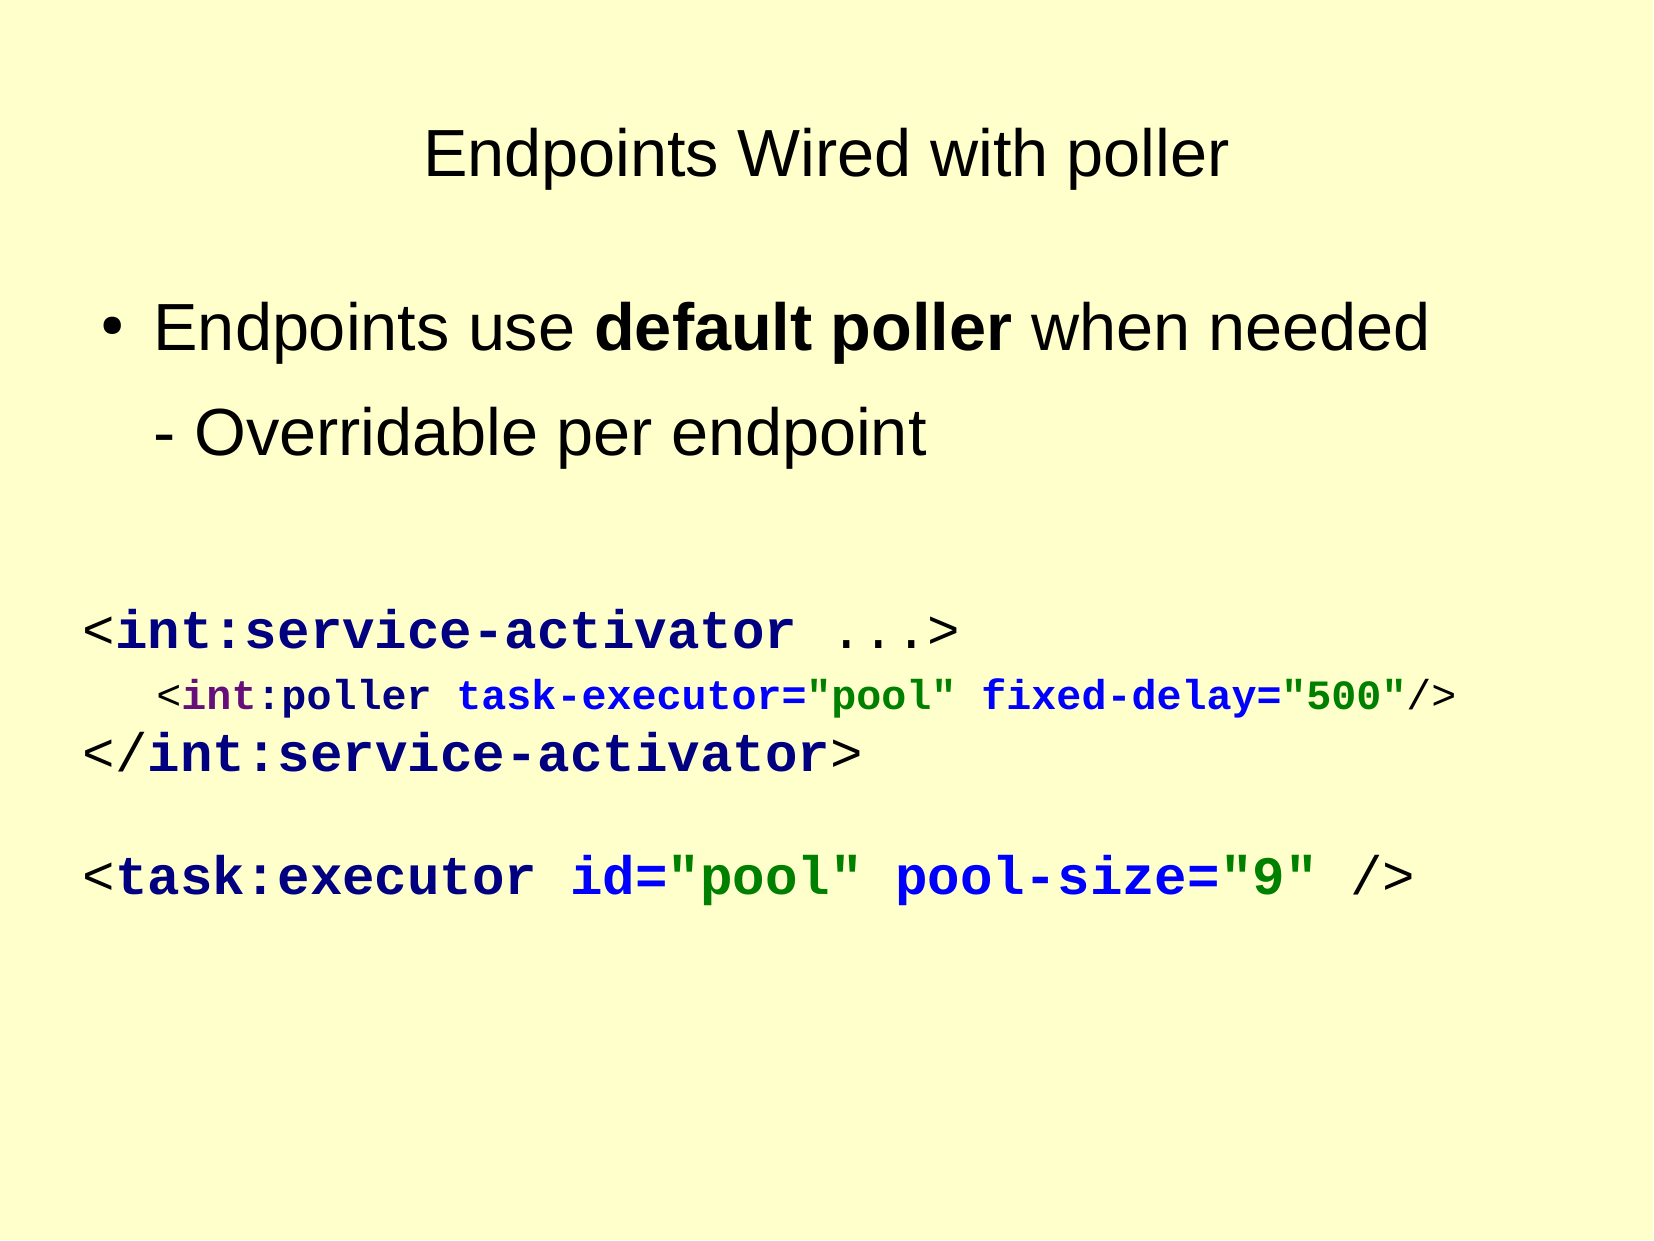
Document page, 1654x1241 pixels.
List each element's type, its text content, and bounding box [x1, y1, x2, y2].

title Endpoints Wired with poller [82, 49, 1571, 257]
list Endpoints use default poller when needed - Overridable per endpoint <int:service-activator ...> <int:poller task-executor="pool" fixed-delay="500"/> </int:service-activator> <task:executor id="pool" pool-size="9" /> [82, 290, 1571, 1109]
